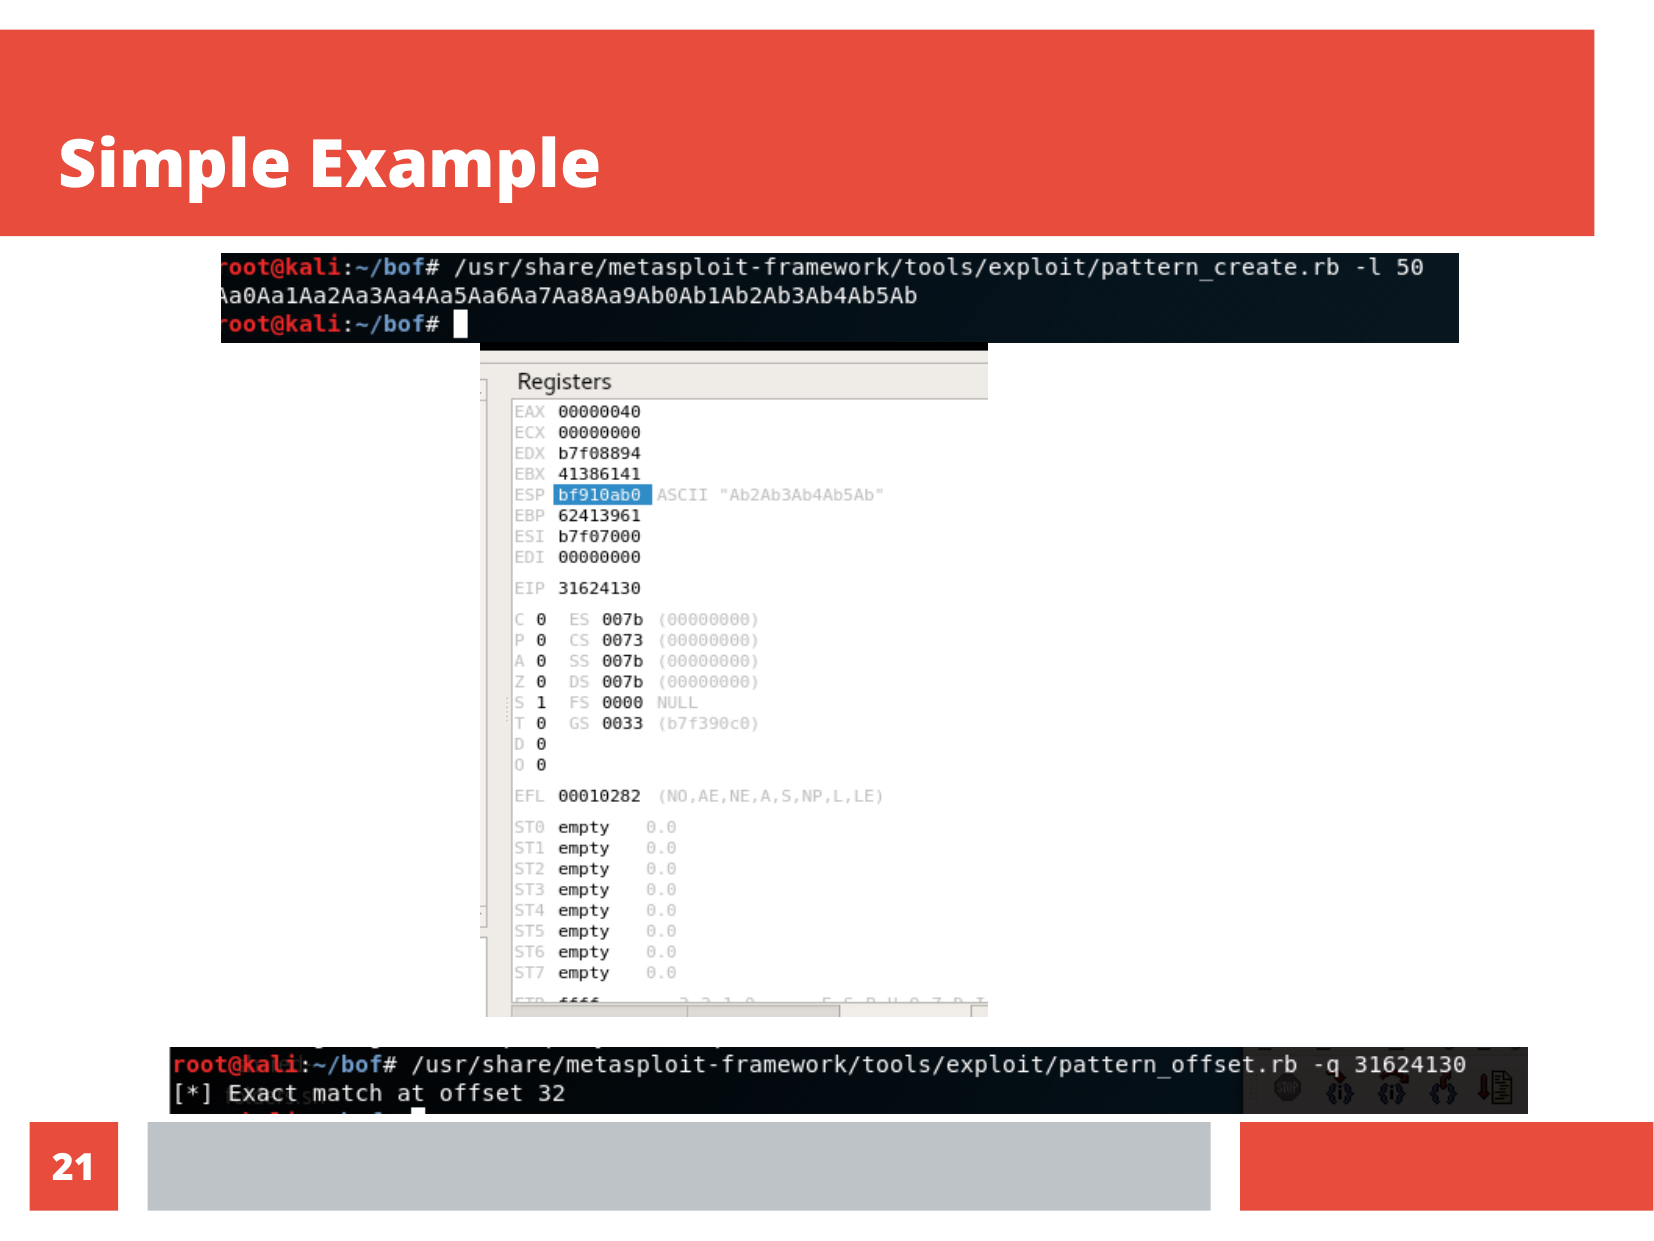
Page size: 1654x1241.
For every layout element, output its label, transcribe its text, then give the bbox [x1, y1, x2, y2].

title Simple Example [59, 59, 1595, 207]
picture [169, 1047, 1528, 1114]
picture [221, 253, 1459, 1017]
